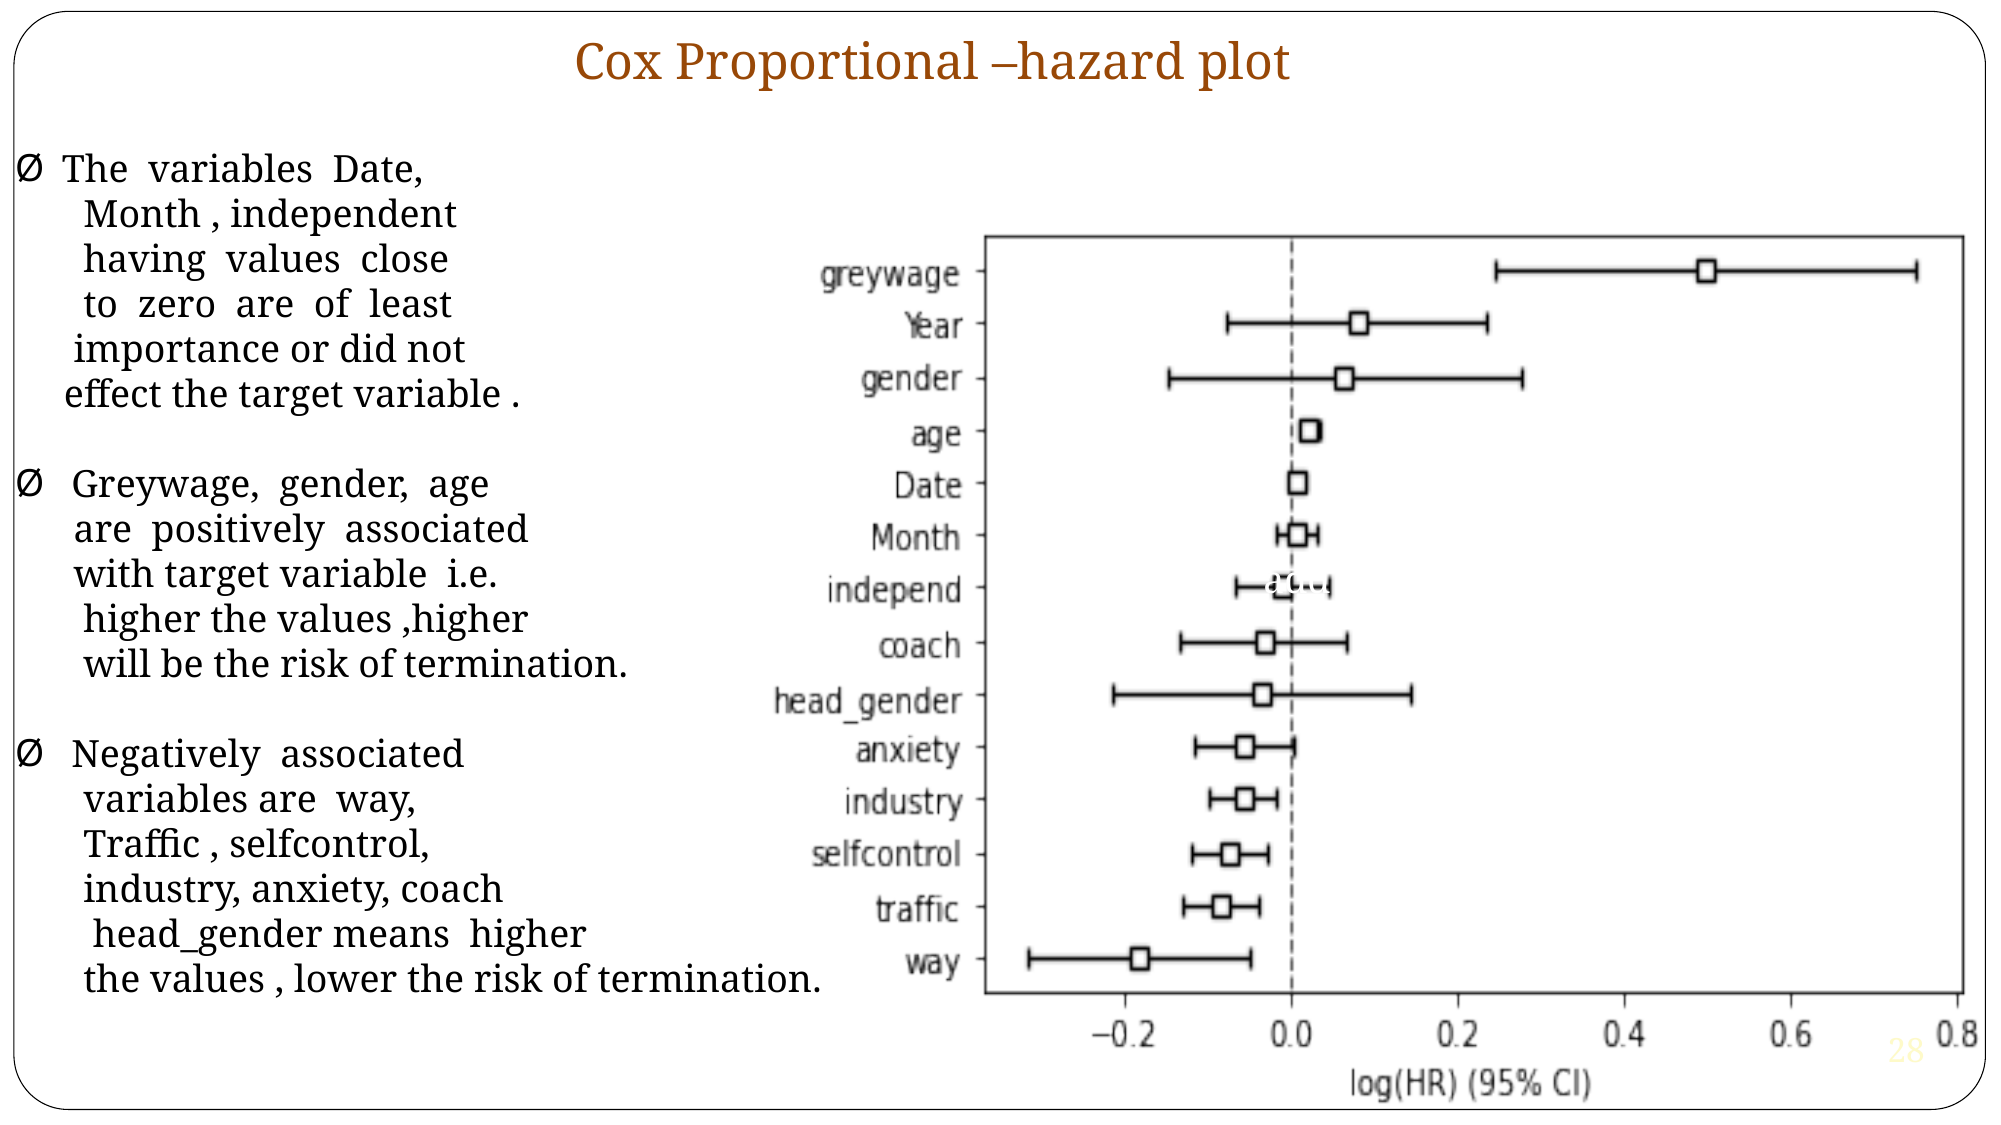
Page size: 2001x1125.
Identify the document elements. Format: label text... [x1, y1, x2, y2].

text_box The variables Date, Month , independent having values close to zero are of least importance or did not effect the target variable . Greywage, gender, age are positively associated with target variable i.e. higher the values ,higher will be the risk of termination. Negatively associated variables are way, Traffic , selfcontrol, industry, anxiety, coach head_gender means higher the values , lower the risk of termination. [0, 137, 943, 1062]
text_box add t [1248, 548, 1521, 610]
text_box Cox Proportional –hazard plot [520, 21, 1652, 98]
picture [751, 215, 2000, 1125]
